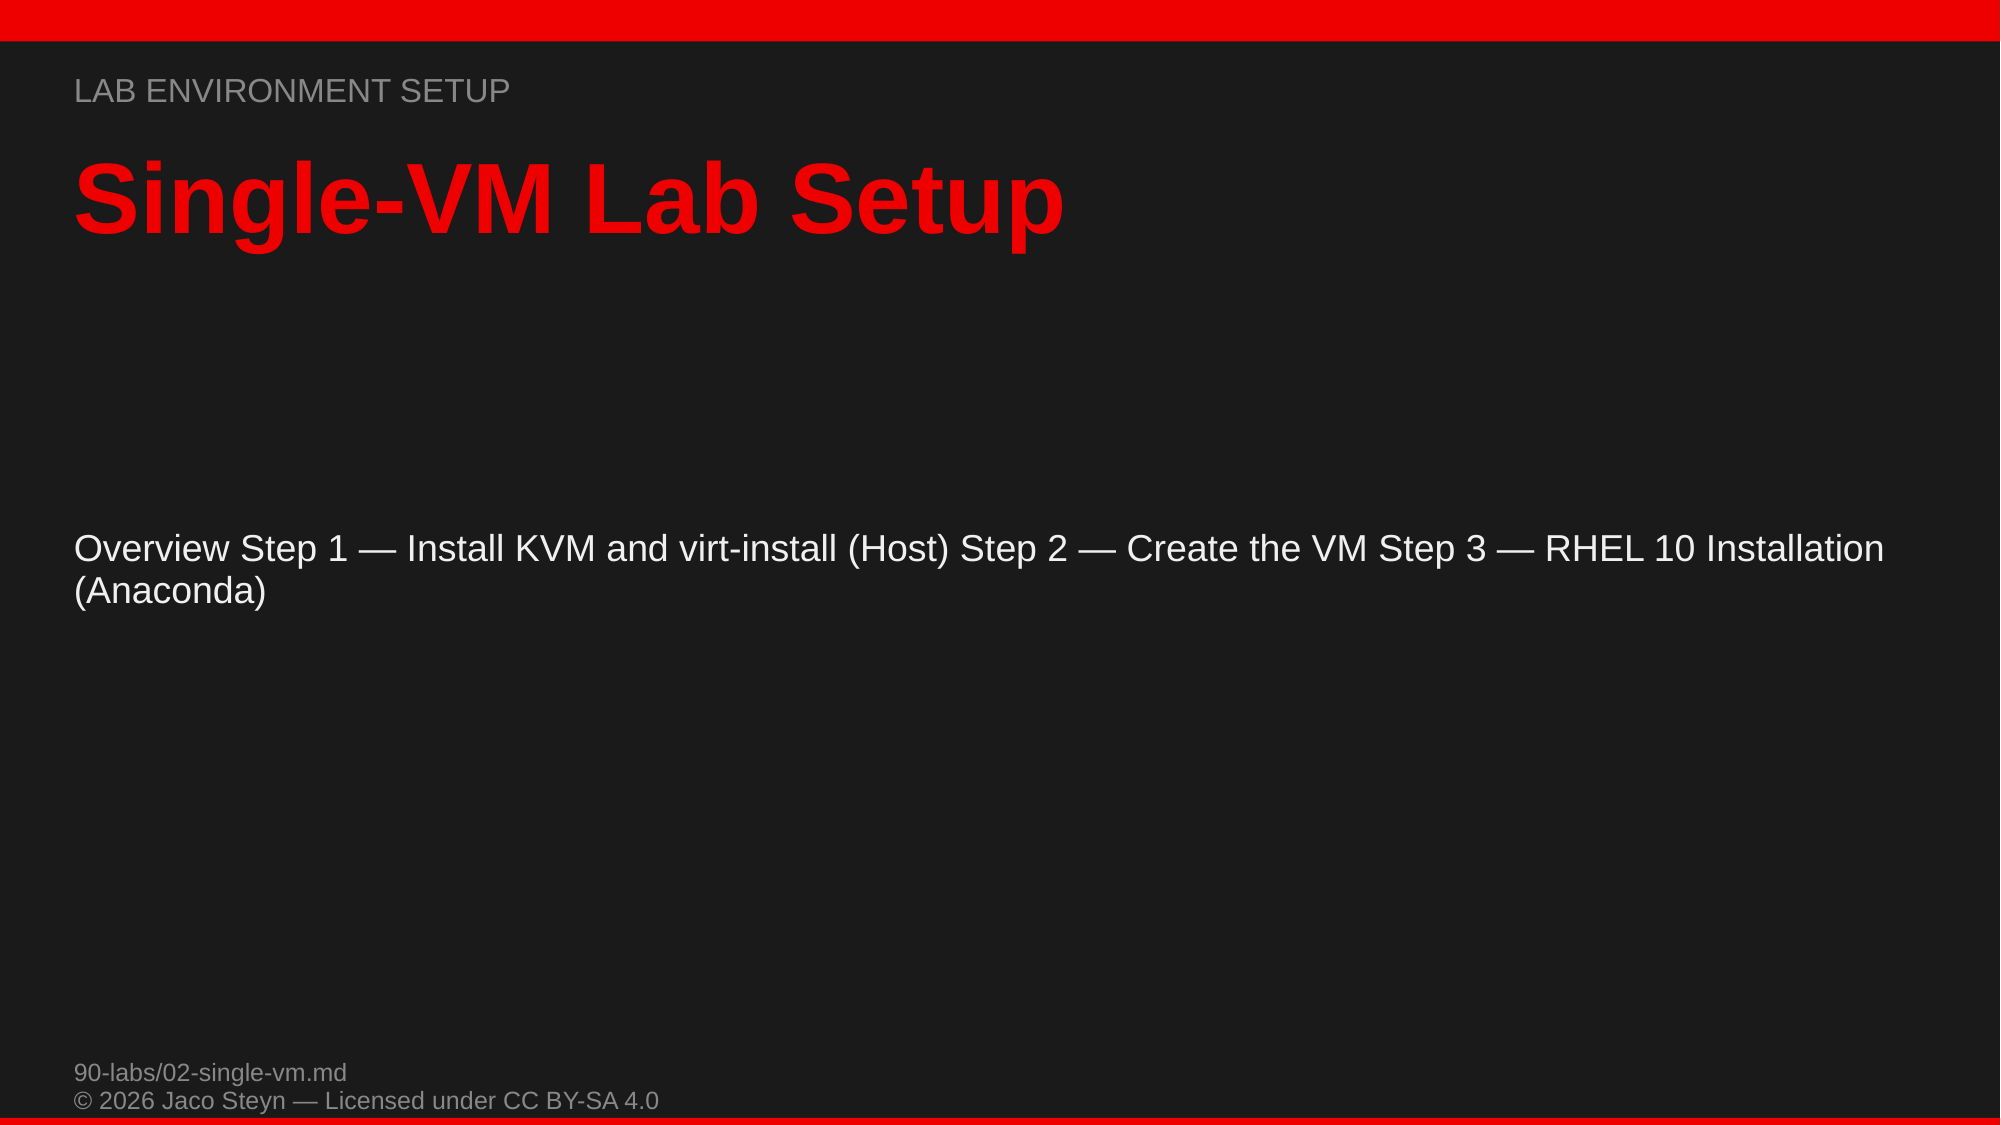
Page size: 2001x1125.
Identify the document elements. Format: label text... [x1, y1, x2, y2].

text_box 90-labs/02-single-vm.md © 2026 Jaco Steyn — Licensed under CC BY-SA 4.0 [59, 1051, 1942, 1111]
text_box LAB ENVIRONMENT SETUP [59, 64, 1942, 119]
text_box Single-VM Lab Setup [59, 135, 1942, 461]
text_box [0, 1117, 2001, 1125]
text_box Overview Step 1 — Install KVM and virt-install (Host) Step 2 — Create the VM Step 3 — RHEL 10 Installation (Anaconda) [59, 519, 1942, 727]
text_box [0, 0, 2001, 42]
